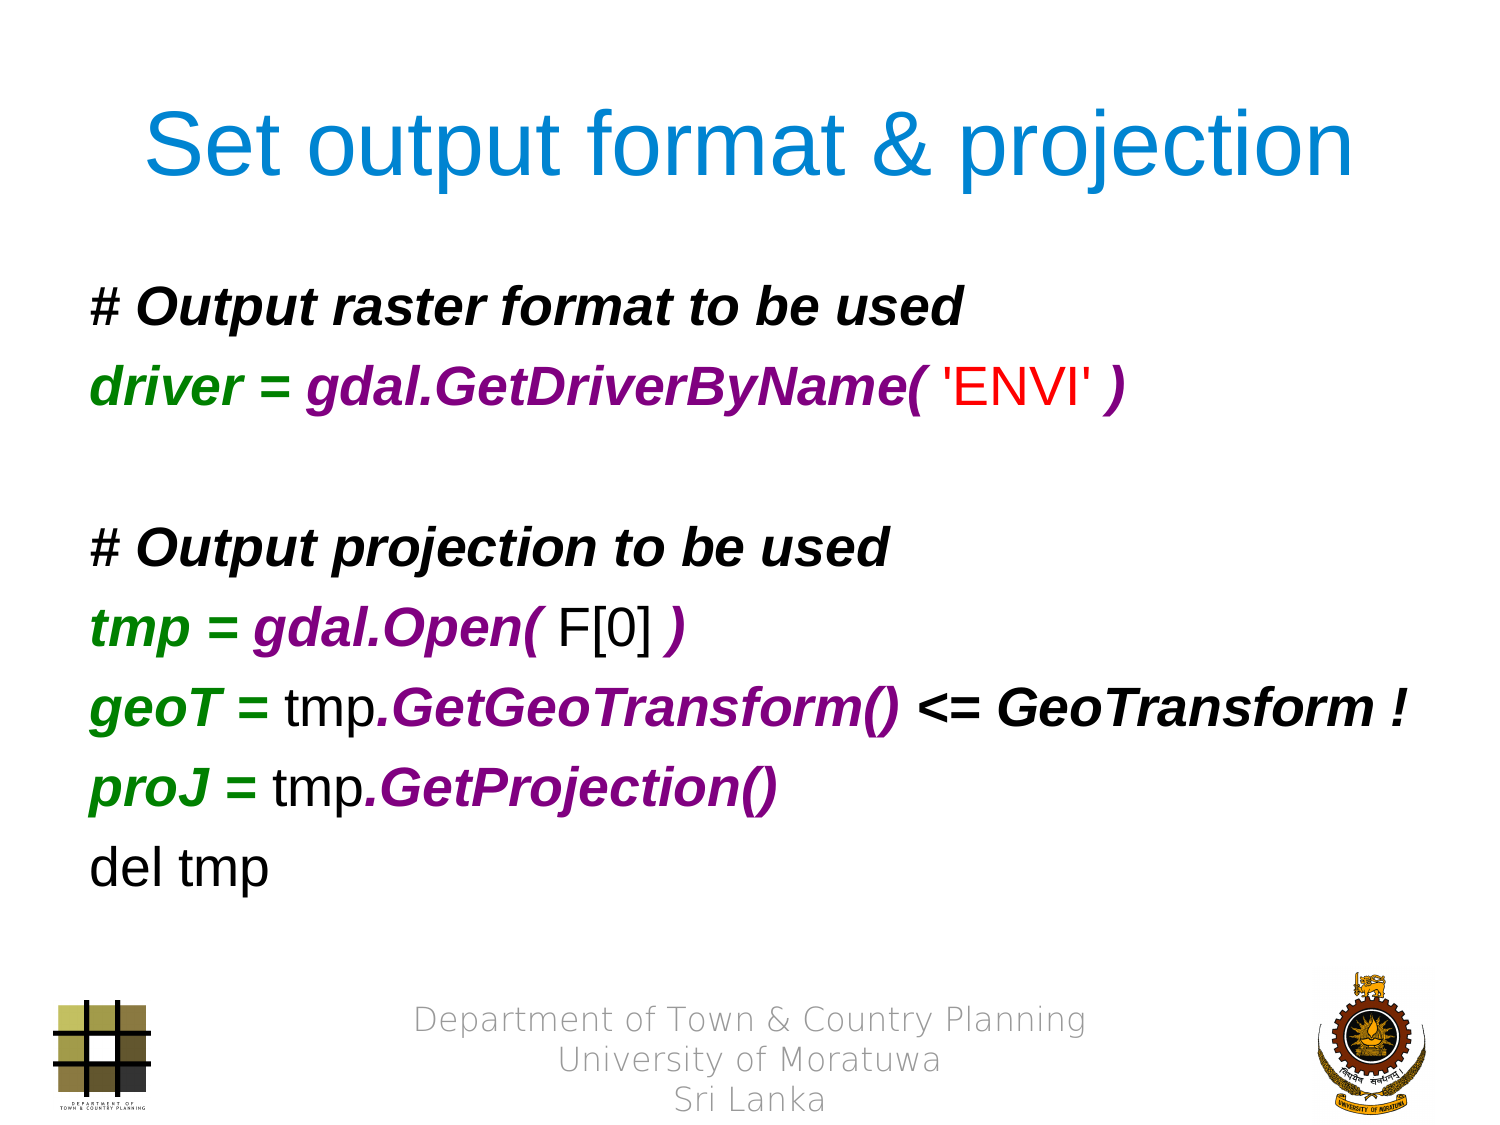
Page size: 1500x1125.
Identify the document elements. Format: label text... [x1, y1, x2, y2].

title Set output format & projection [75, 45, 1426, 233]
picture [1312, 966, 1435, 1125]
picture [53, 1000, 151, 1110]
list # Output raster format to be used driver = gdal.GetDriverByName( 'ENVI' ) # Output projection to be used tmp = gdal.Open( F[0] ) geoT = tmp.GetGeoTransform() <= GeoTransform ! proJ = tmp.GetProjection() del tmp [75, 262, 1426, 916]
